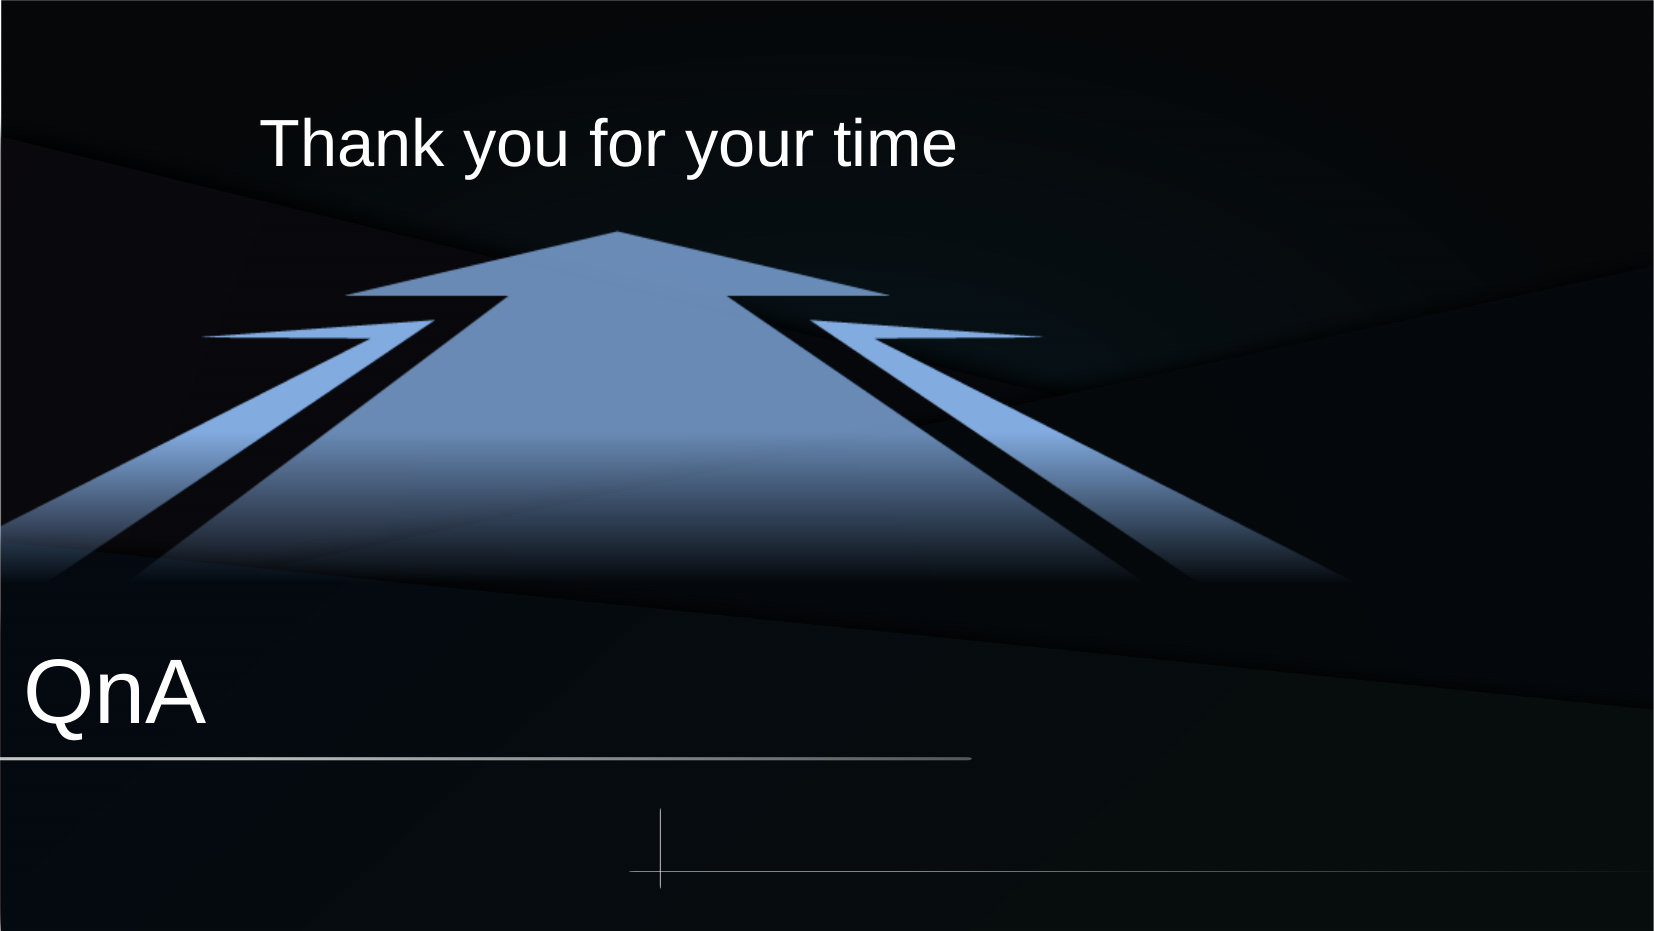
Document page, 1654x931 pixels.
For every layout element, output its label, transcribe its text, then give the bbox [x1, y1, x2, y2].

title QnA [23, 637, 1501, 746]
list Thank you for your time [259, 106, 1323, 170]
picture [0, 0, 1654, 931]
